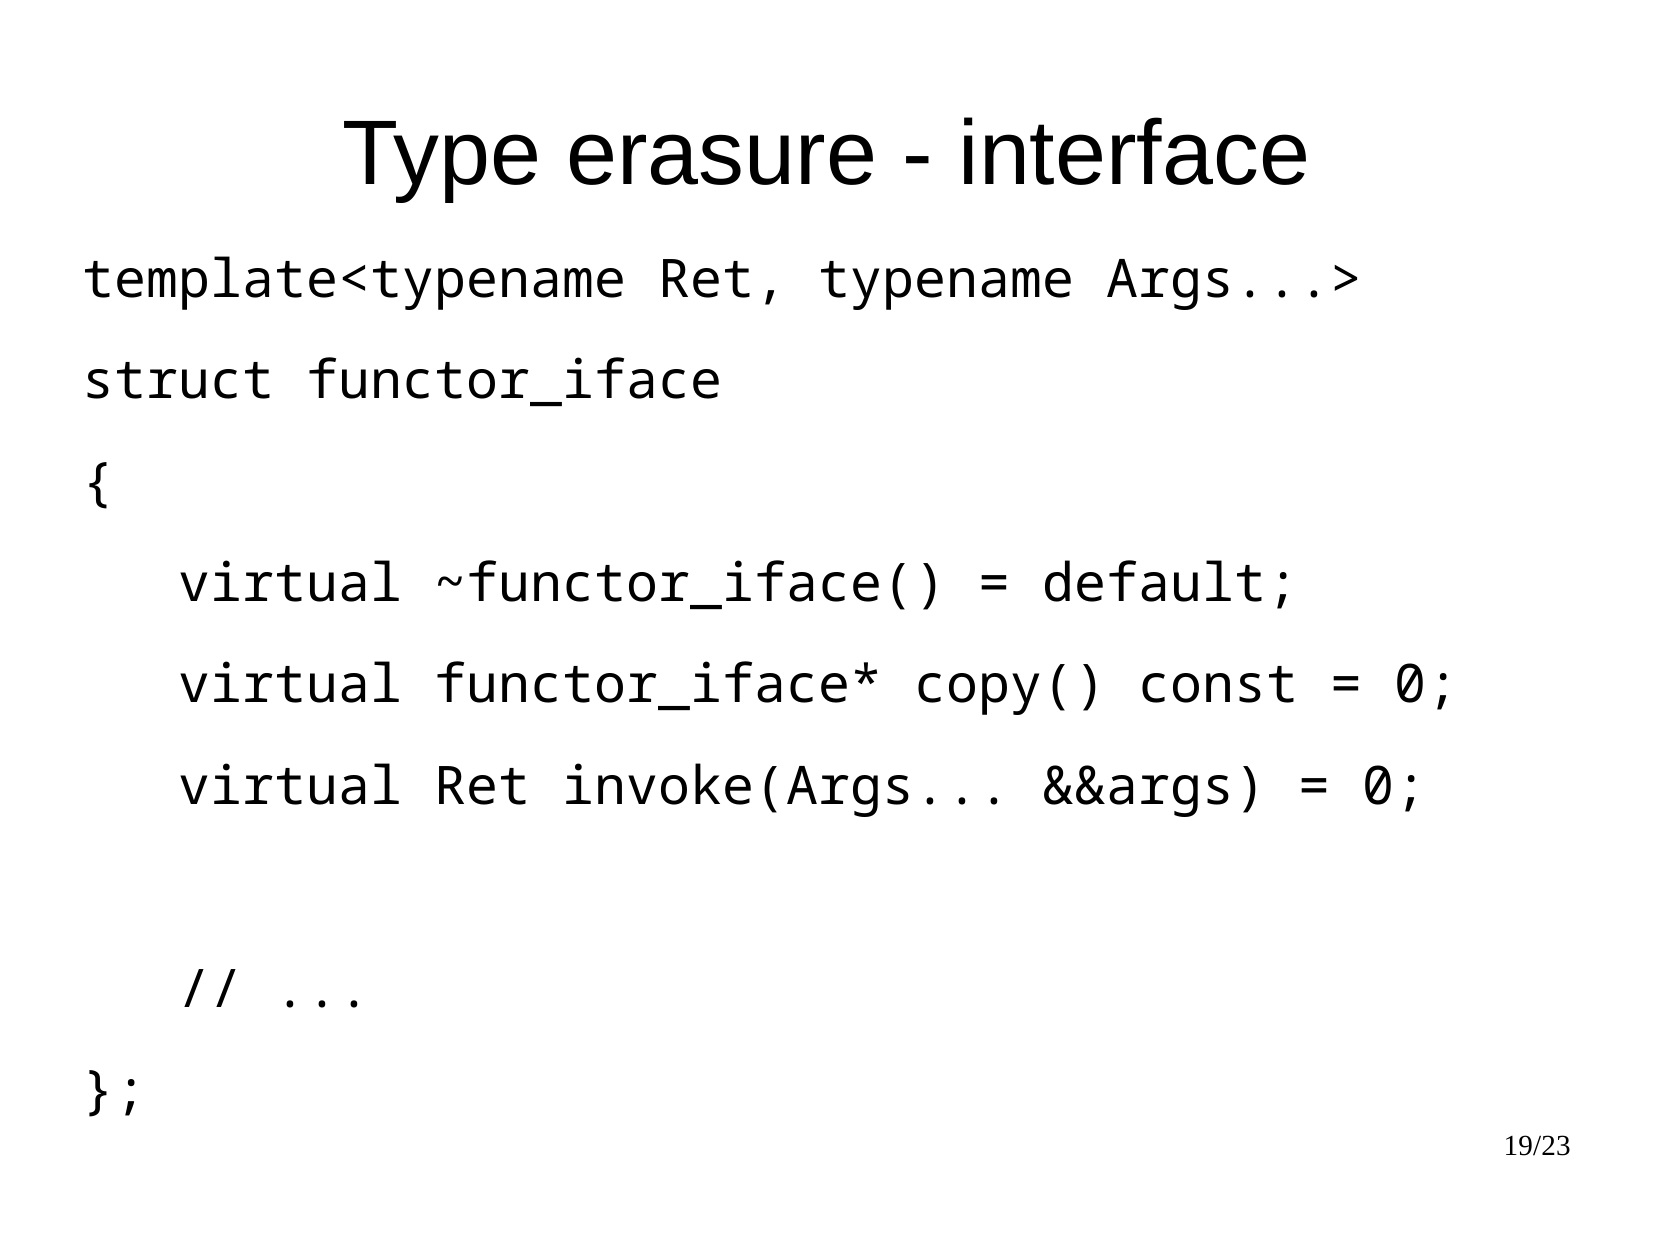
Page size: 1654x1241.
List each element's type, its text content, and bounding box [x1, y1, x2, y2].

list template<typename Ret, typename Args...> struct functor_iface { virtual ~functor_iface() = default; virtual functor_iface* copy() const = 0; virtual Ret invoke(Args... &&args) = 0; // ... }; [82, 240, 1571, 1126]
title Type erasure - interface [82, 49, 1571, 240]
